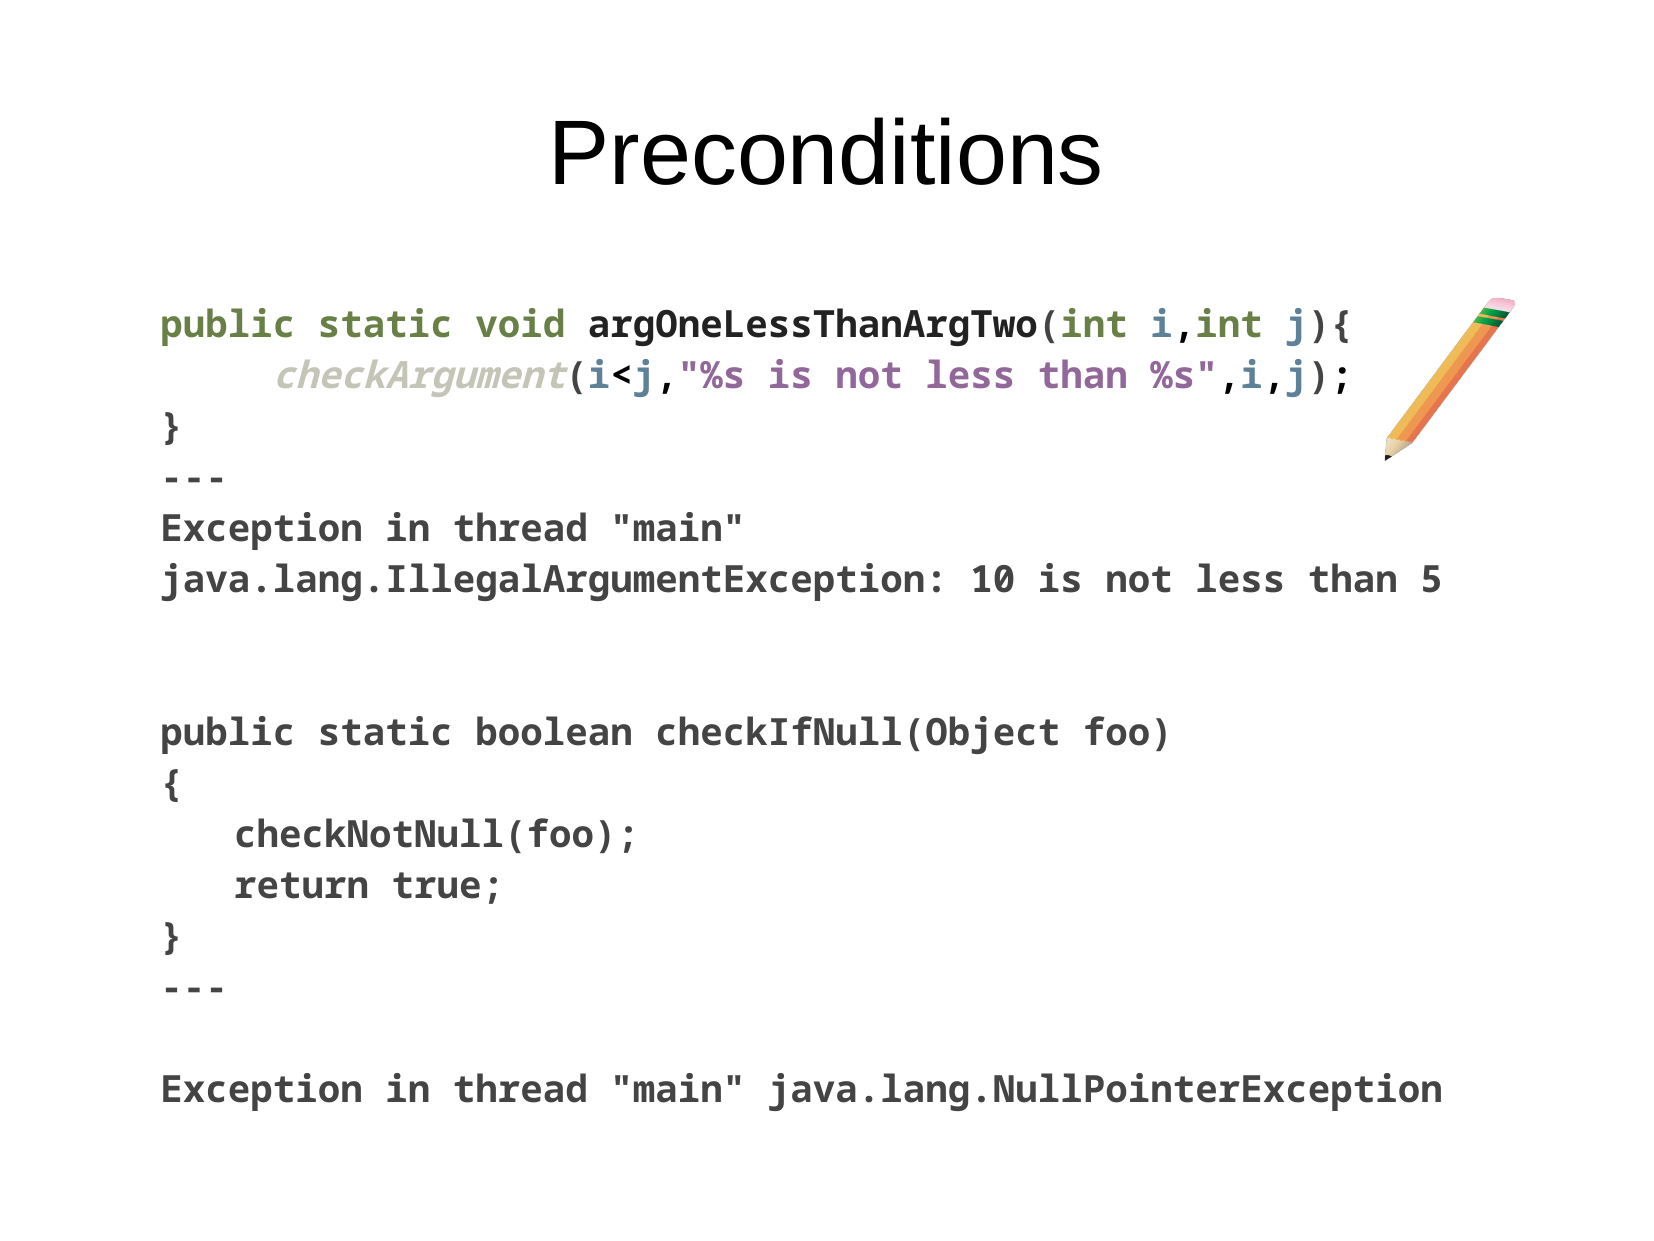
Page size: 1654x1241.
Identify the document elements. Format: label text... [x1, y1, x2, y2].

text_box public static void argOneLessThanArgTwo(int i,int j){ checkArgument(i<j,"%s is not less than %s",i,j); } --- Exception in thread "main" java.lang.IllegalArgumentException: 10 is not less than 5 public static boolean checkIfNull(Object foo) { checkNotNull(foo); return true; } --- Exception in thread "main" java.lang.NullPointerException [145, 290, 1465, 1156]
picture [1381, 297, 1518, 461]
title Preconditions [82, 49, 1571, 257]
